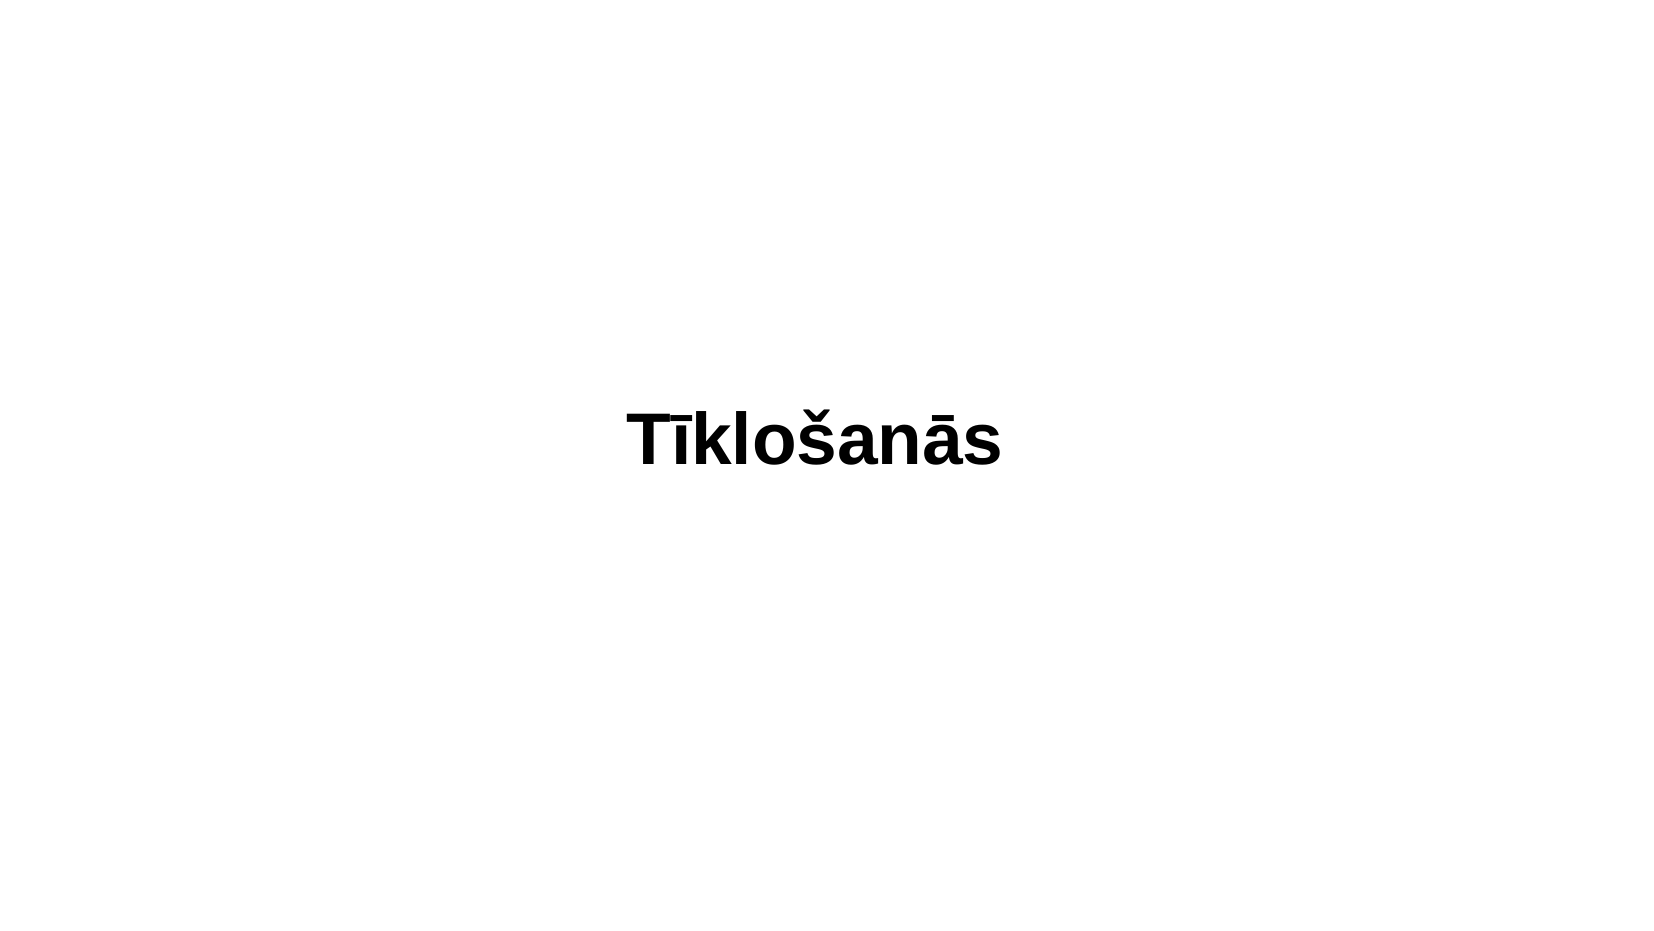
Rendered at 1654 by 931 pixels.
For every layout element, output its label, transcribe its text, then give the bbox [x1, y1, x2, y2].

title Tīklošanās [70, 398, 1559, 481]
